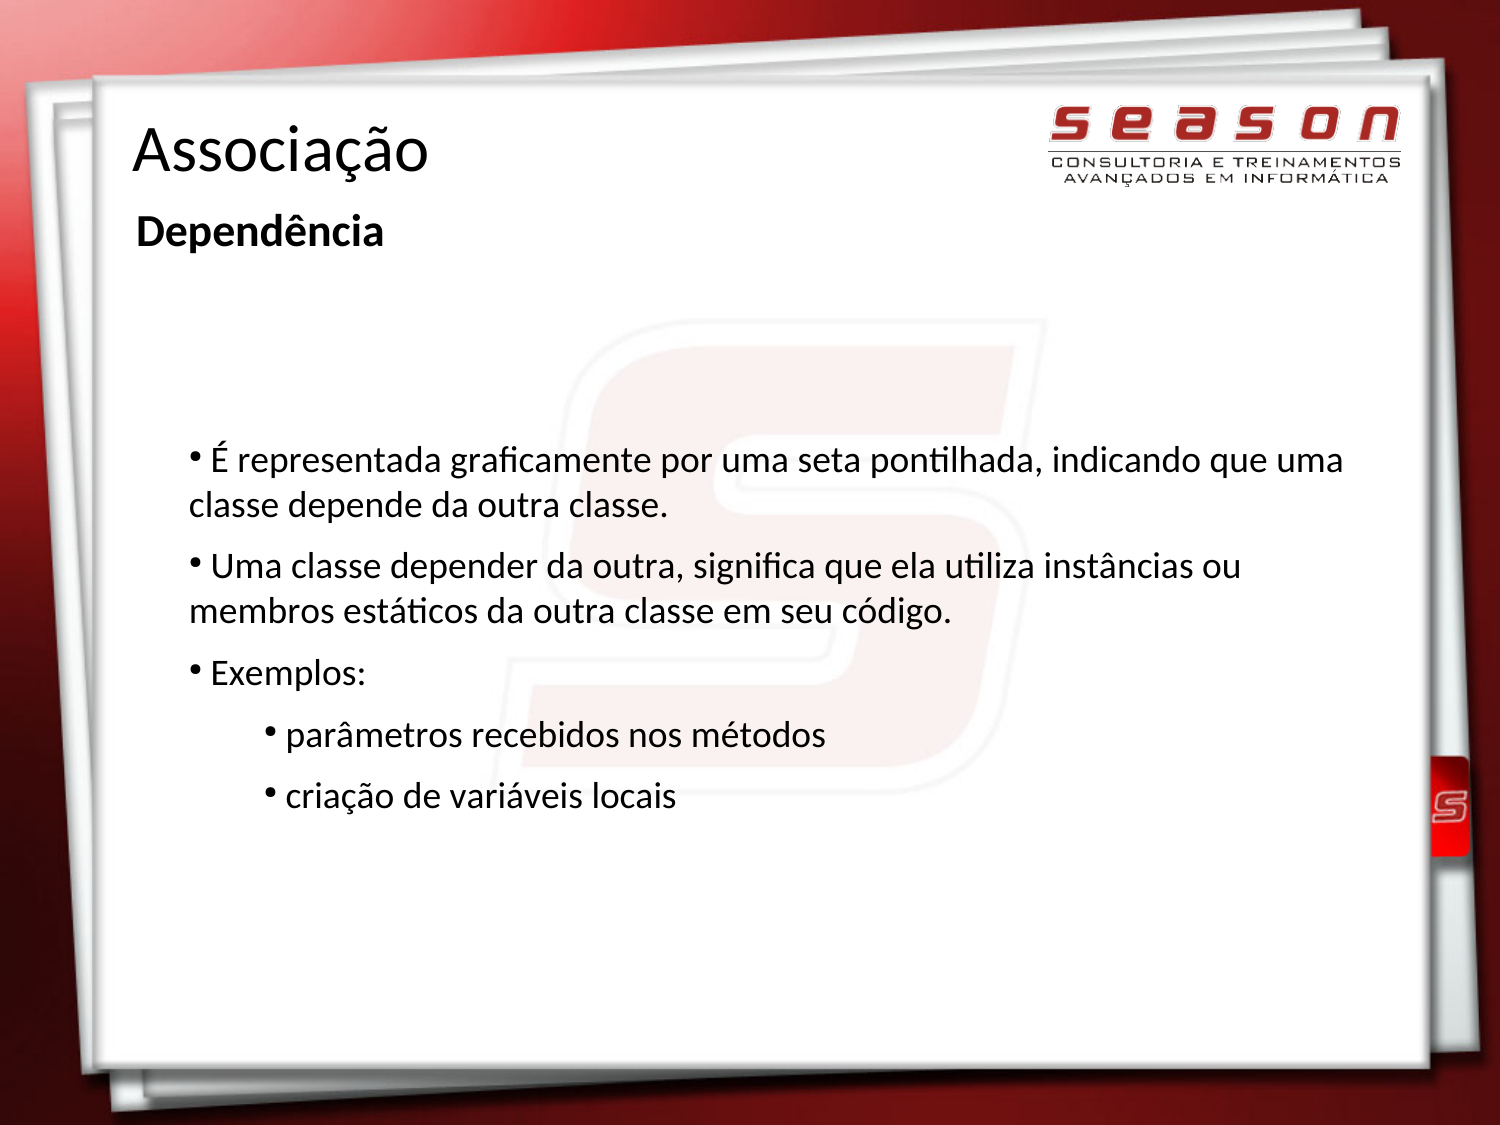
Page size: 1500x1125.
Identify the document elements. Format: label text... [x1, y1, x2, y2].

picture [0, 0, 1500, 1125]
text_box É representada graficamente por uma seta pontilhada, indicando que uma classe depende da outra classe. Uma classe depender da outra, significa que ela utiliza instâncias ou membros estáticos da outra classe em seu código. Exemplos: parâmetros recebidos nos métodos criação de variáveis locais [188, 357, 1359, 894]
text_box Dependência [119, 200, 1240, 256]
title Associação [118, 33, 1394, 257]
